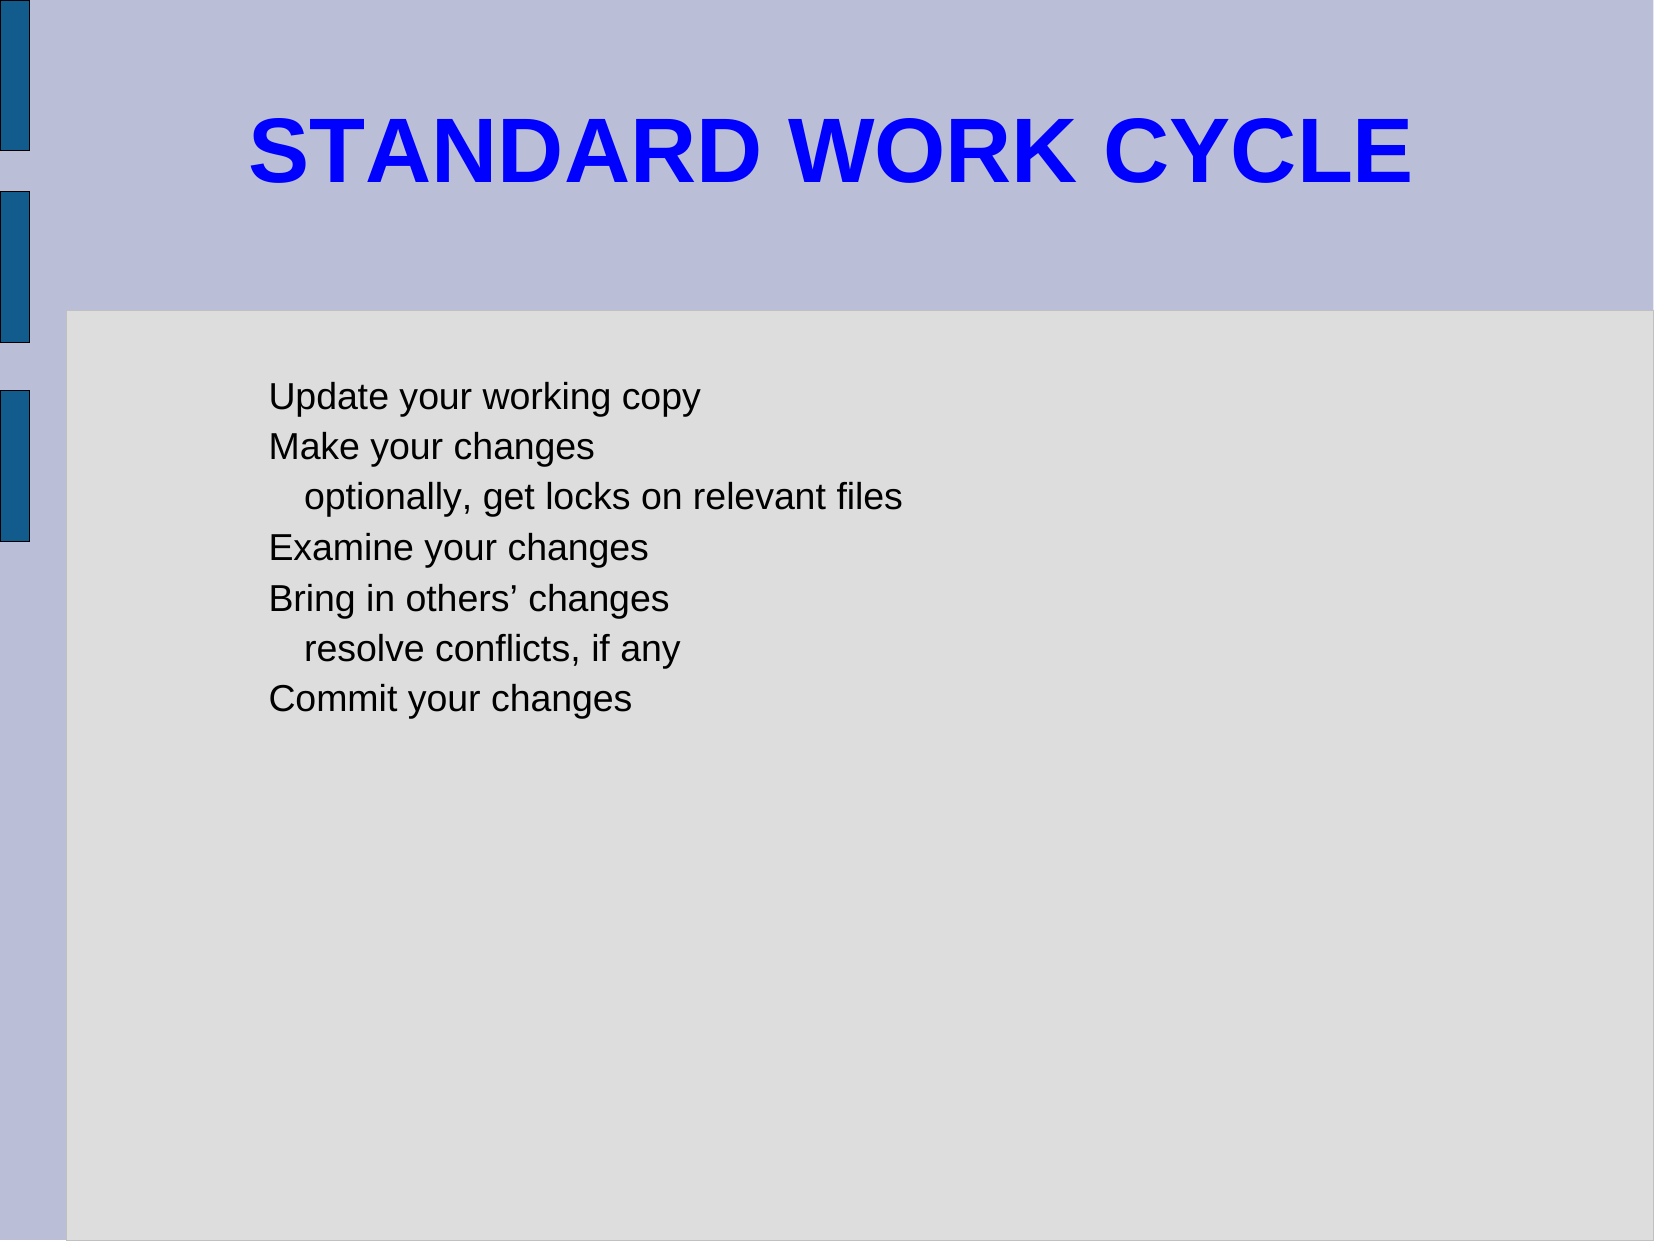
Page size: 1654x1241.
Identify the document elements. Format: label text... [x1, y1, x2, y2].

title STANDARD WORK CYCLE [215, 36, 1449, 266]
list Update your working copy Make your changes optionally, get locks on relevant files Examine your changes Bring in others’ changes resolve conflicts, if any Commit your changes [218, 367, 1388, 1105]
